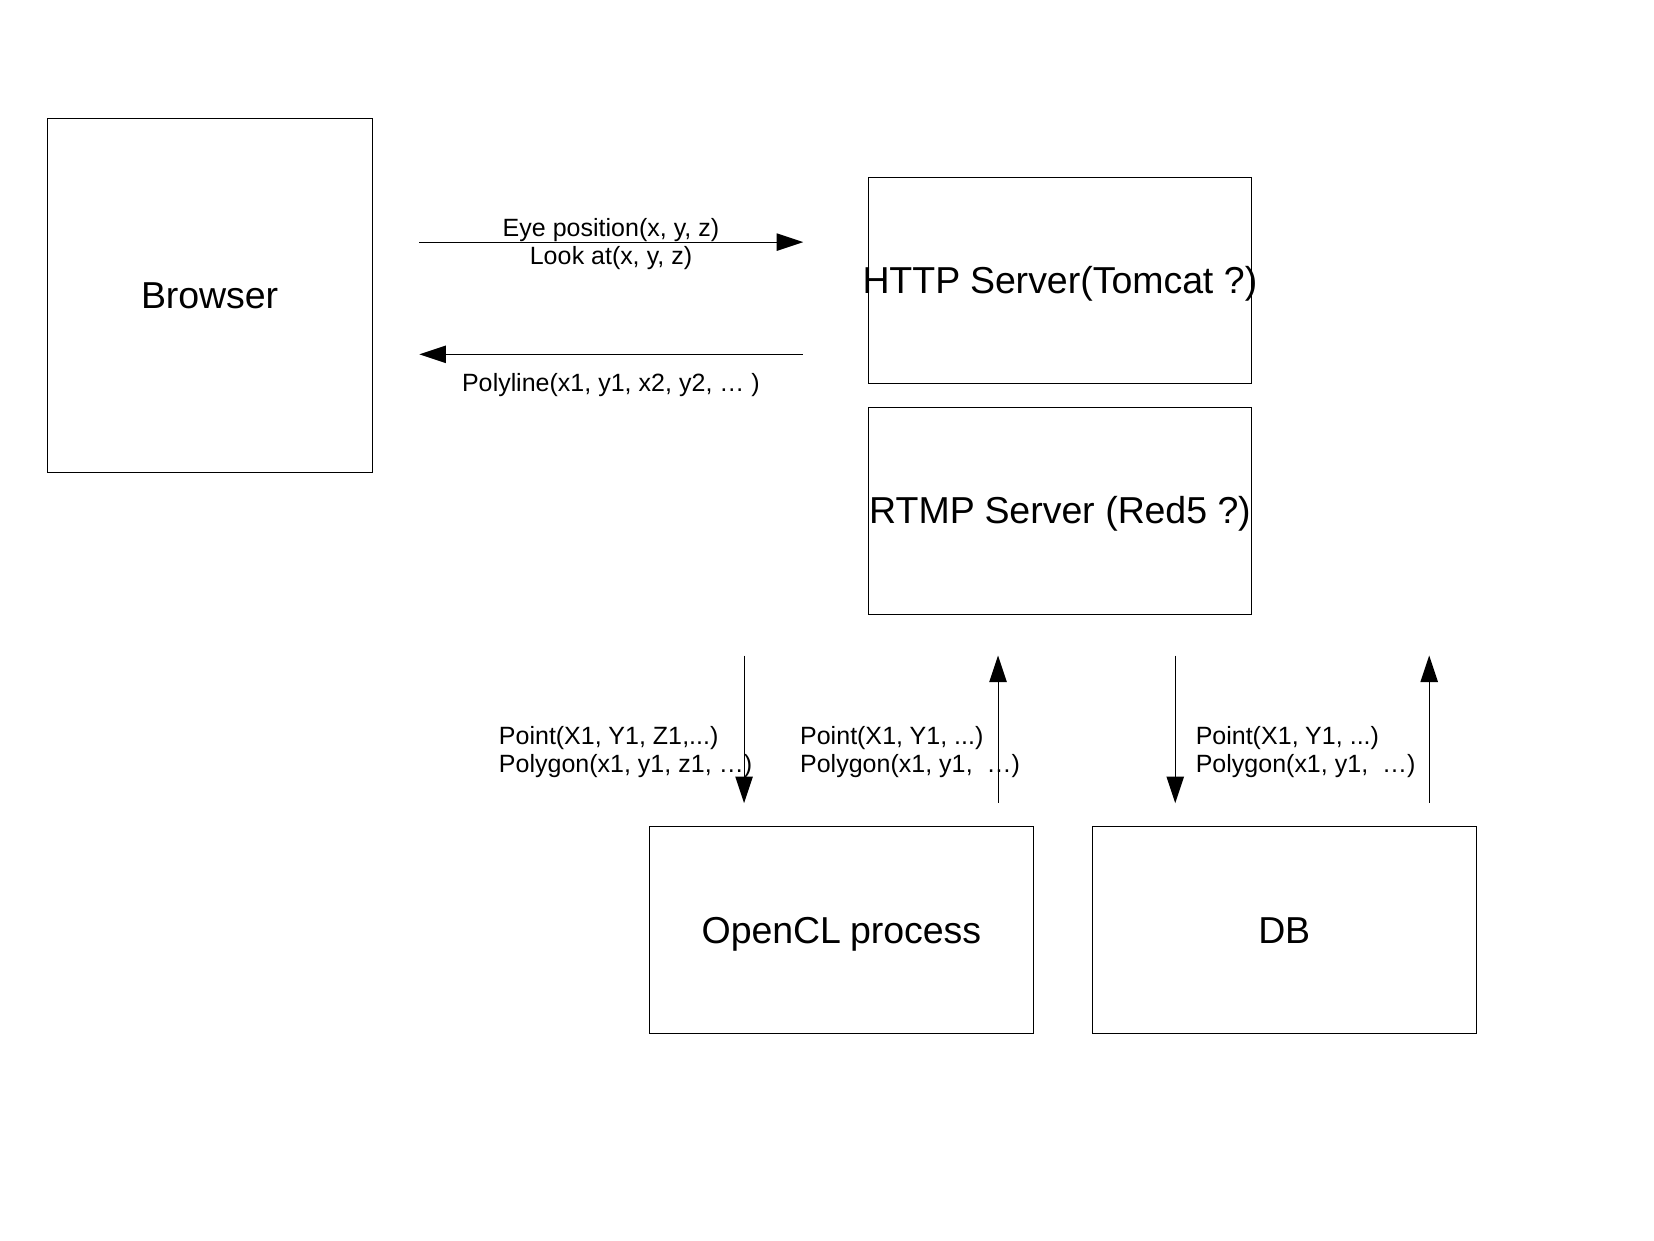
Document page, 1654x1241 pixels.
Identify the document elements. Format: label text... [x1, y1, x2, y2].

text_box Point(X1, Y1, ...) Polygon(x1, y1, …) [1181, 714, 1431, 785]
text_box HTTP Server(Tomcat ?) [868, 177, 1252, 384]
text_box OpenCL process [649, 826, 1034, 1034]
text_box Point(X1, Y1, ...) Polygon(x1, y1, …) [785, 714, 1035, 785]
text_box RTMP Server (Red5 ?) [868, 407, 1252, 615]
text_box Browser [47, 118, 373, 473]
text_box Point(X1, Y1, Z1,...) Polygon(x1, y1, z1, …) [484, 714, 767, 785]
text_box DB [1092, 826, 1477, 1034]
